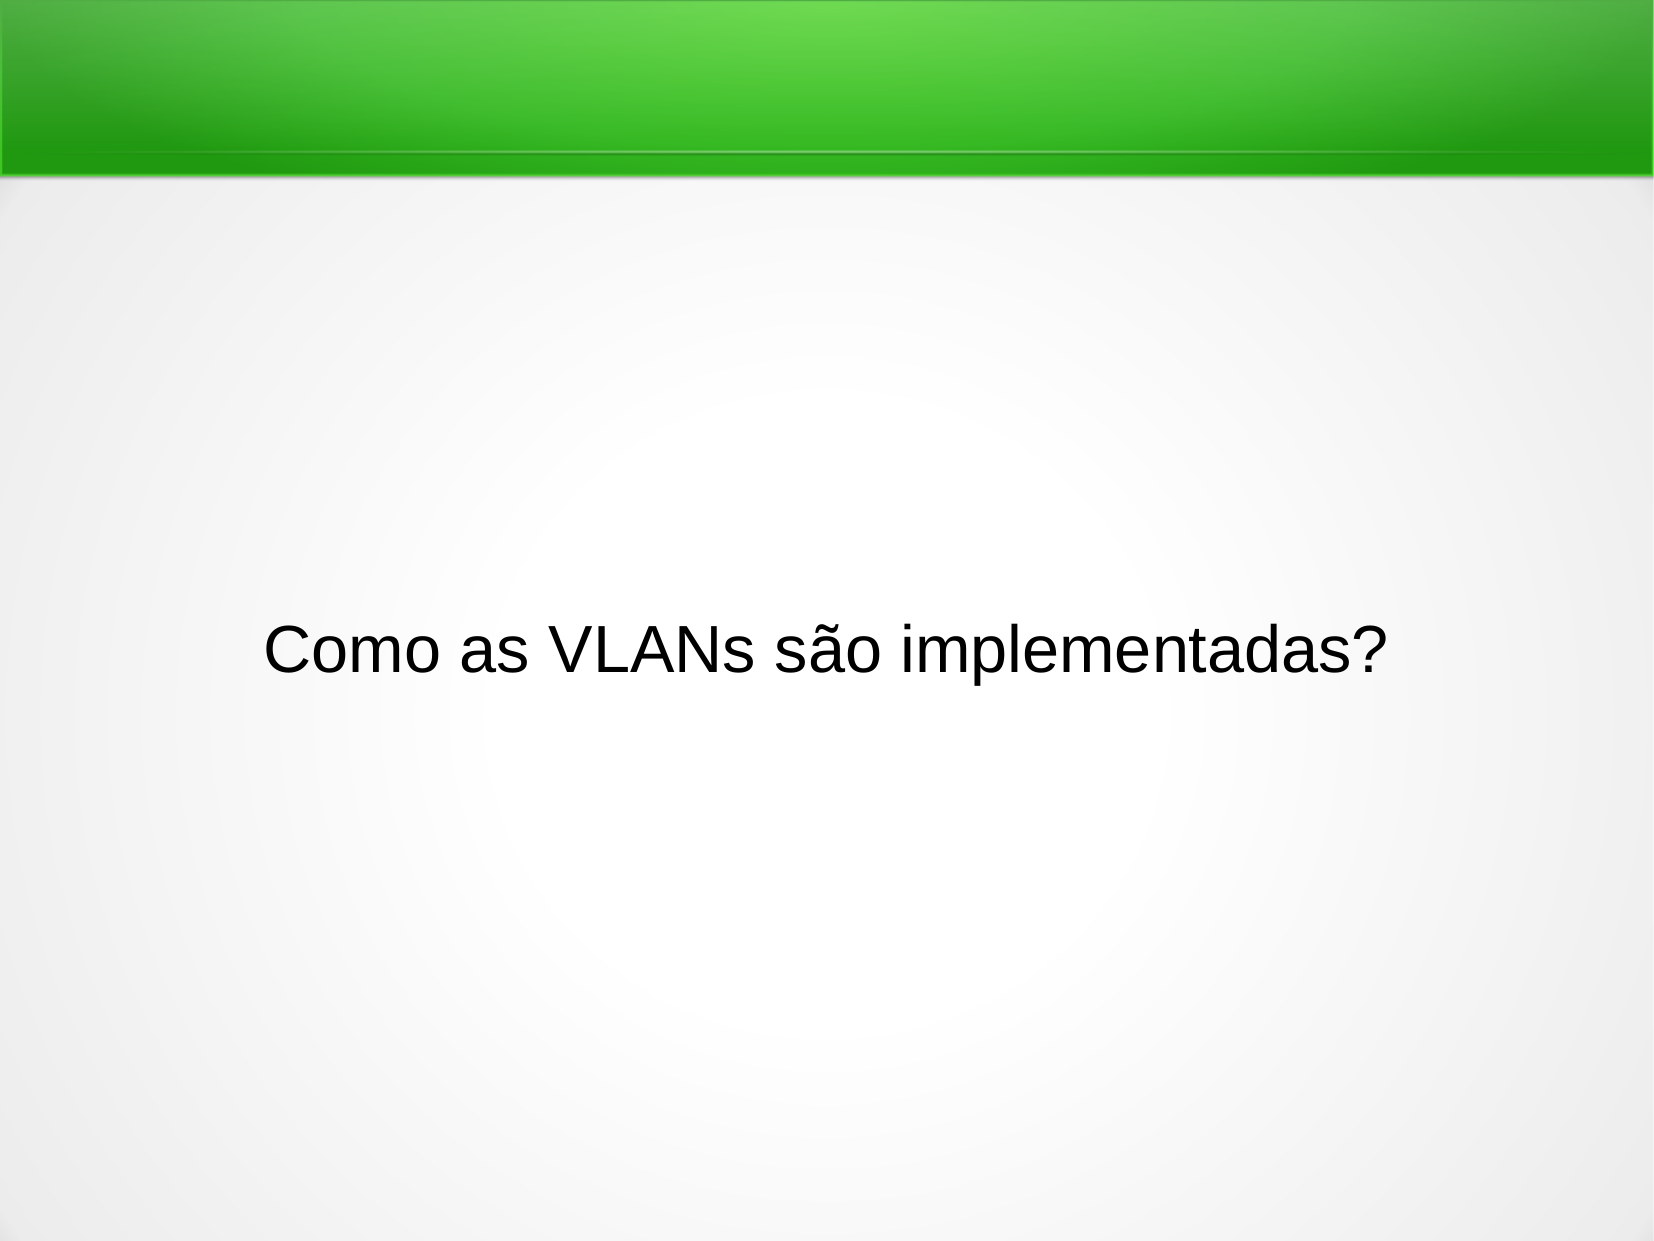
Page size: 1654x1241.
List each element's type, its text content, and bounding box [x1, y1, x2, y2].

subtitle Como as VLANs são implementadas? [82, 290, 1571, 1010]
picture [0, 0, 1654, 1241]
